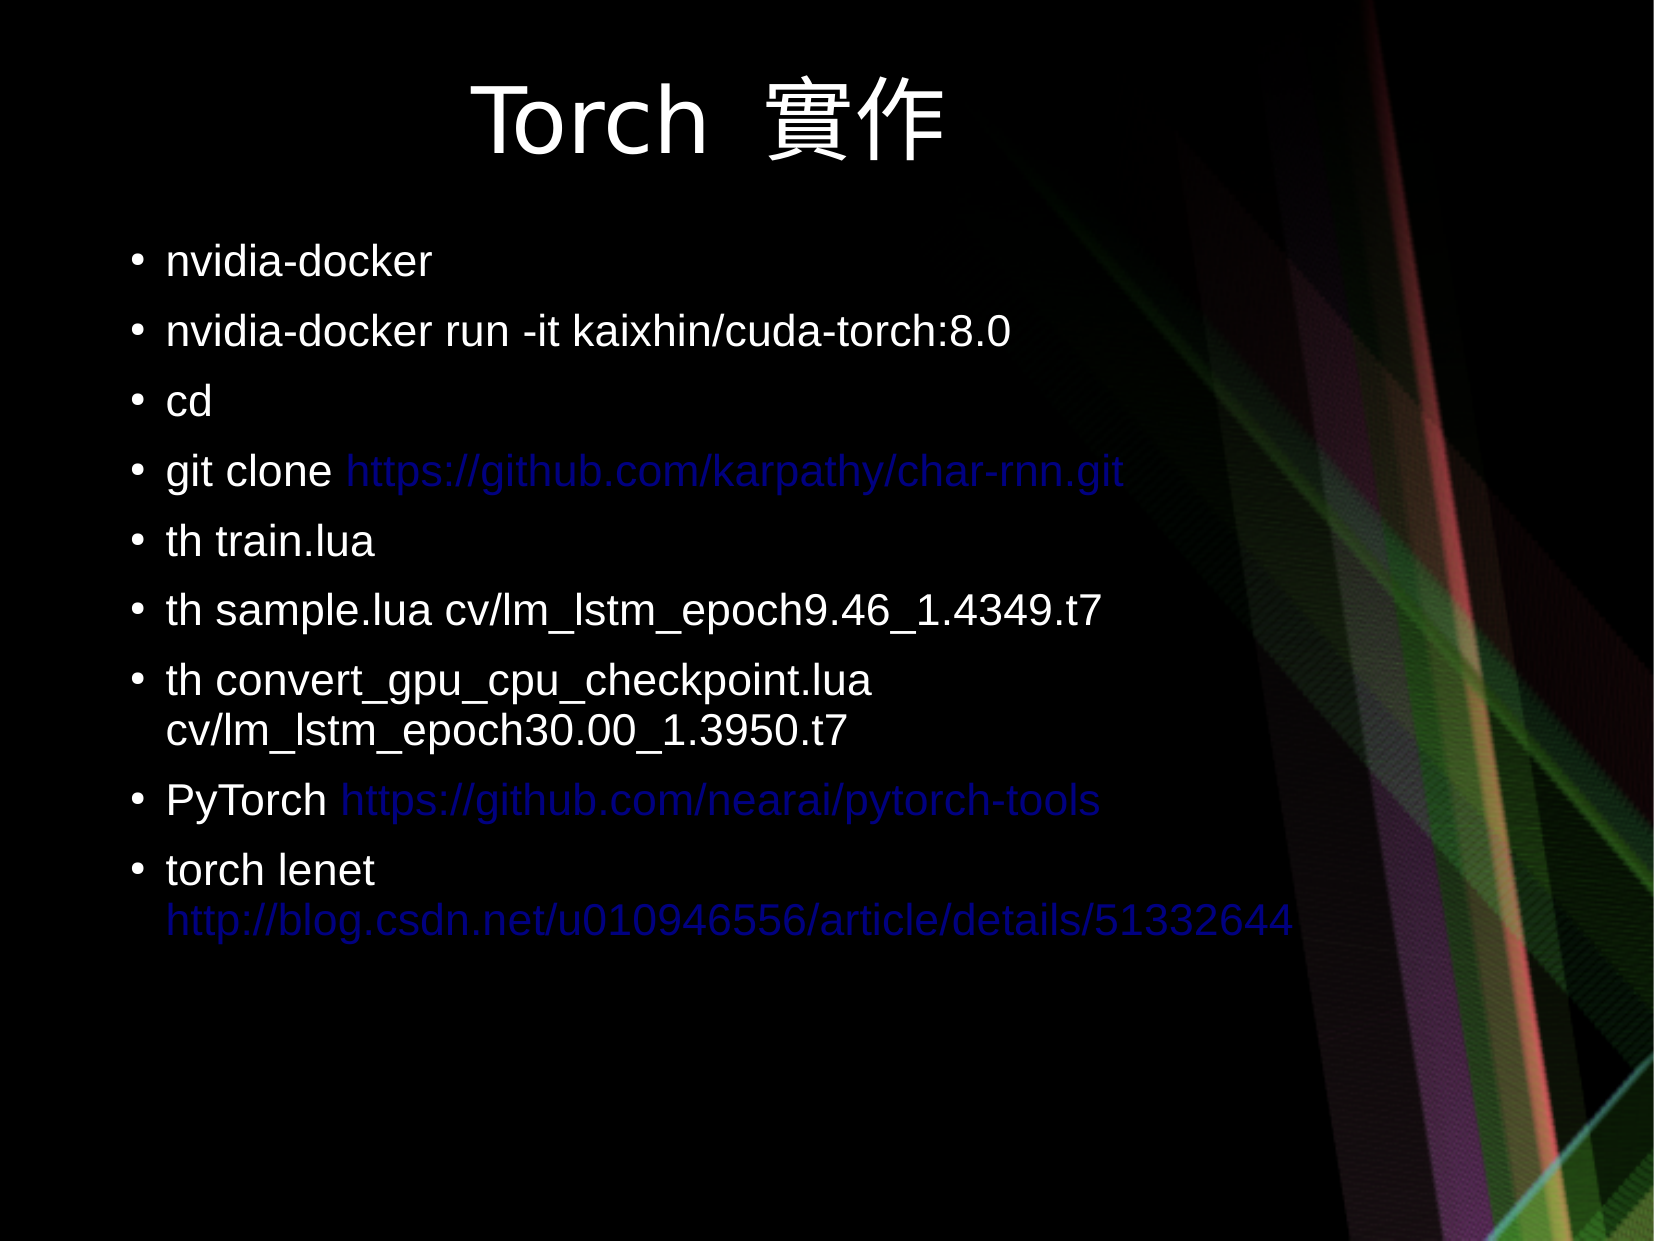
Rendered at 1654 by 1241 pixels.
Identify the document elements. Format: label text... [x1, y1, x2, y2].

list nvidia-docker nvidia-docker run -it kaixhin/cuda-torch:8.0 cd git clone https://github.com/karpathy/char-rnn.git th train.lua th sample.lua cv/lm_lstm_epoch9.46_1.4349.t7 th convert_gpu_cpu_checkpoint.lua cv/lm_lstm_epoch30.00_1.3950.t7 PyTorch https://github.com/nearai/pytorch-tools torch lenet http://blog.csdn.net/u010946556/article/details/51332644 [118, 236, 1418, 945]
title Torch 實作 [118, 29, 1300, 207]
picture [0, 0, 1654, 1241]
